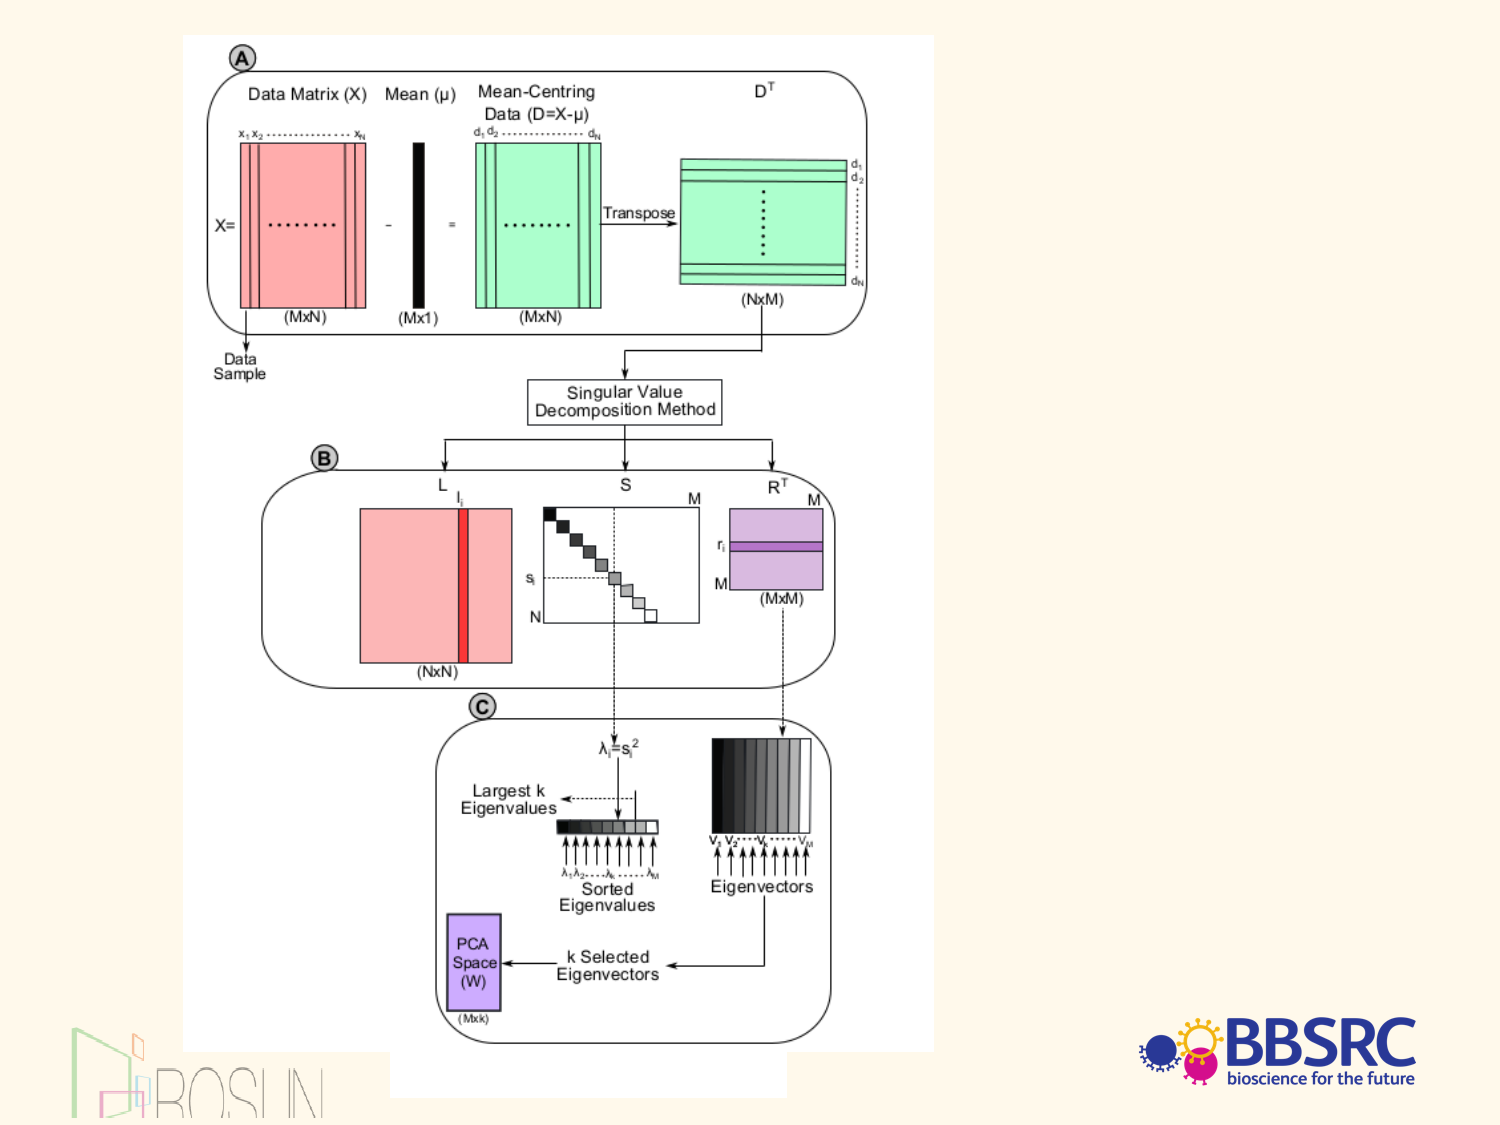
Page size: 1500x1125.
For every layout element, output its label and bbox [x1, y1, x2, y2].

picture [1137, 1014, 1416, 1092]
picture [64, 35, 934, 1118]
